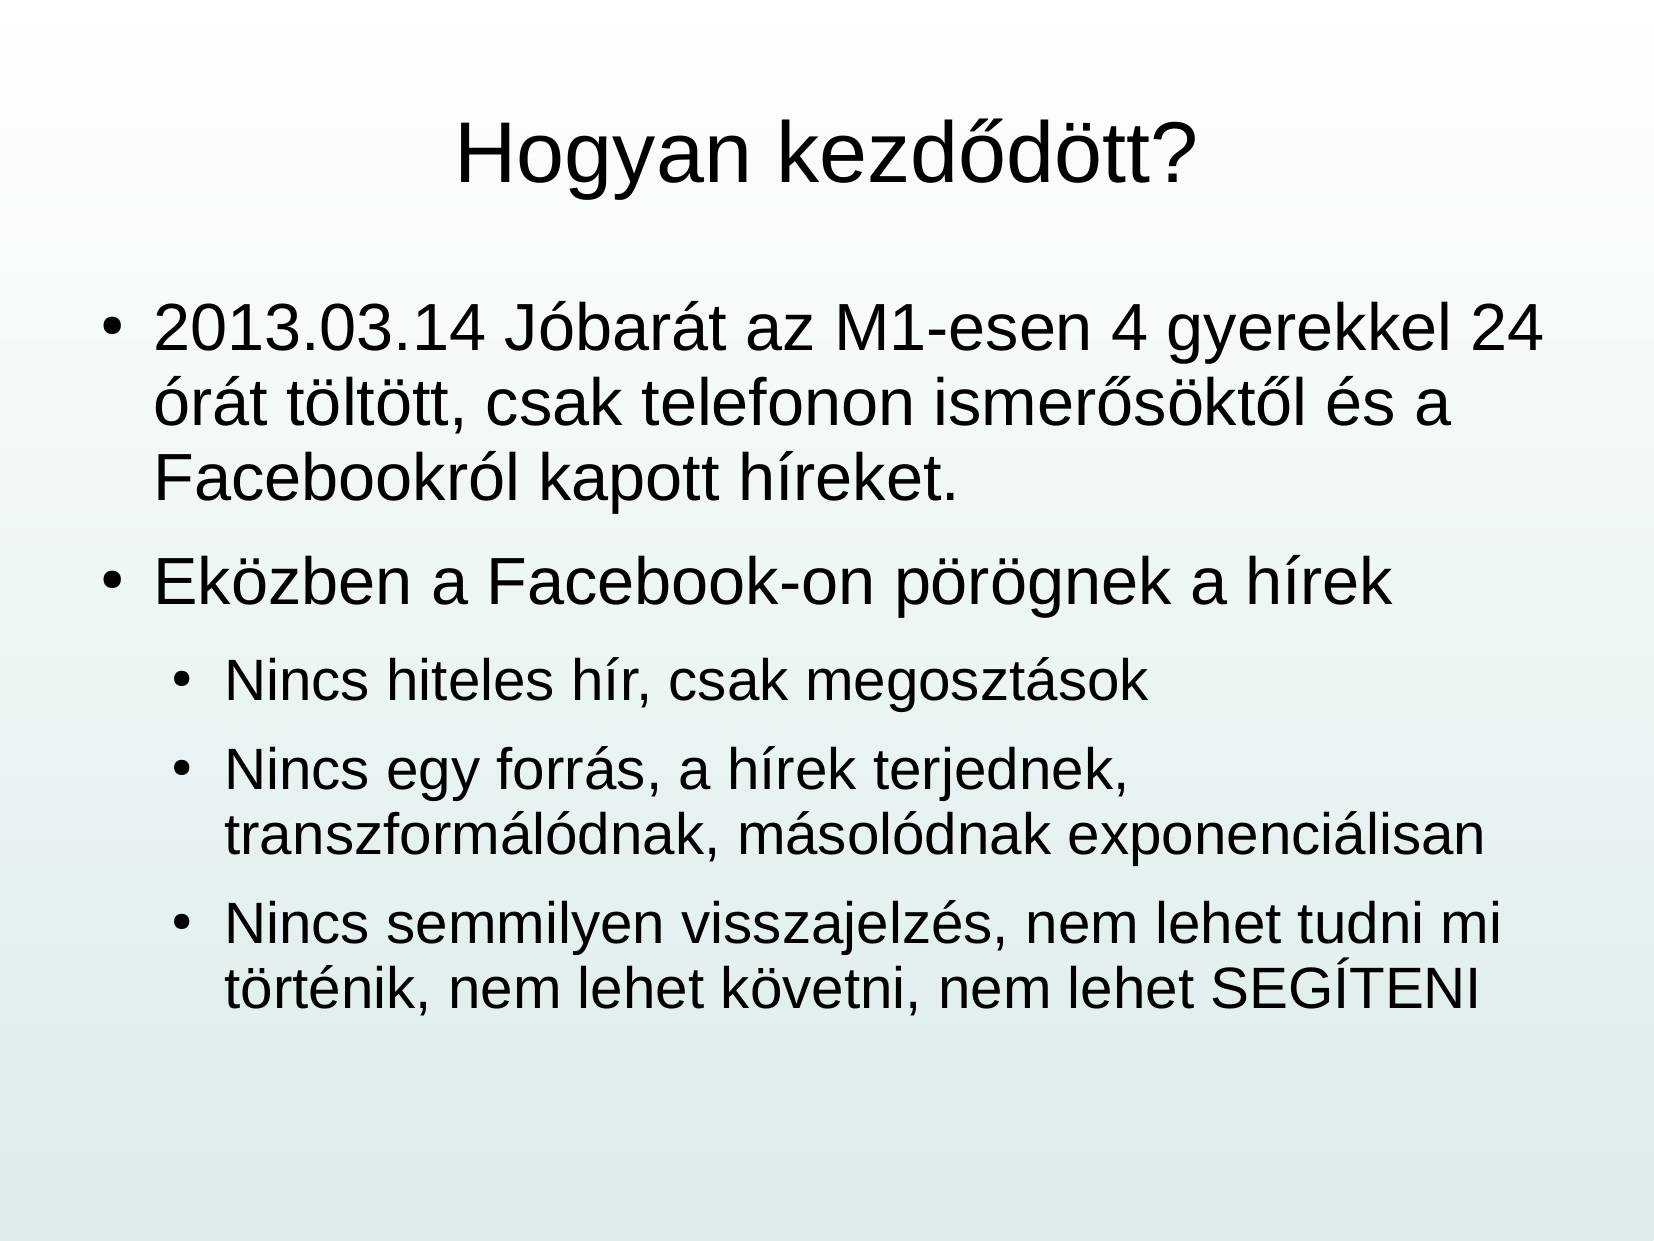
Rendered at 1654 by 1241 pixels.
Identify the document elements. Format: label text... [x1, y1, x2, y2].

list 2013.03.14 Jóbarát az M1-esen 4 gyerekkel 24 órát töltött, csak telefonon ismerősöktől és a Facebookról kapott híreket. Eközben a Facebook-on pörögnek a hírek Nincs hiteles hír, csak megosztások Nincs egy forrás, a hírek terjednek, transzformálódnak, másolódnak exponenciálisan Nincs semmilyen visszajelzés, nem lehet tudni mi történik, nem lehet követni, nem lehet SEGÍTENI [82, 290, 1571, 1109]
title Hogyan kezdődött? [82, 49, 1571, 257]
